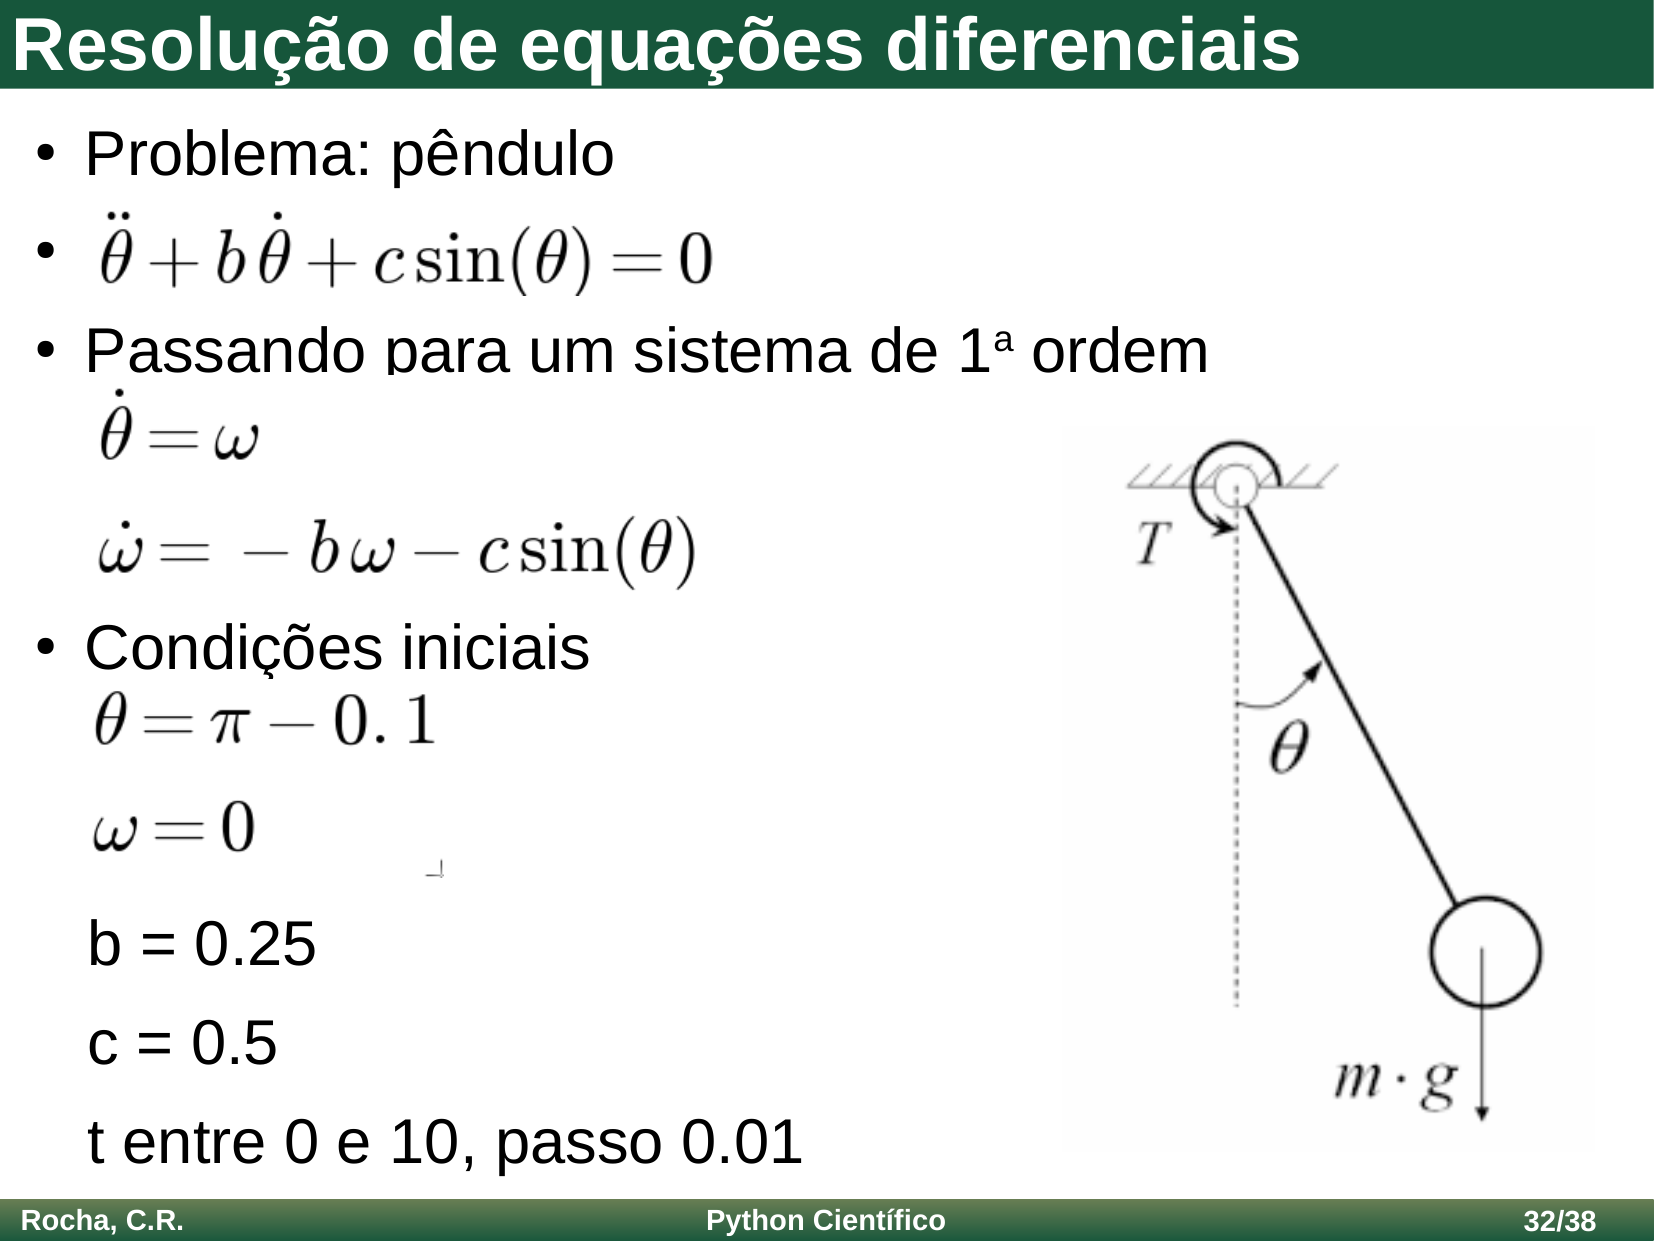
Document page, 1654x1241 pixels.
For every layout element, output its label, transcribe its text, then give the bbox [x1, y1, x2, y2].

picture [76, 679, 444, 878]
picture [88, 209, 725, 296]
picture [83, 375, 709, 609]
picture [1062, 426, 1595, 1152]
list Problema: pêndulo Passando para um sistema de 1a ordem Condições iniciais b = 0.25 c = 0.5 t entre 0 e 10, passo 0.01 [17, 118, 1625, 1182]
title Resolução de equações diferenciais [11, 0, 1625, 89]
